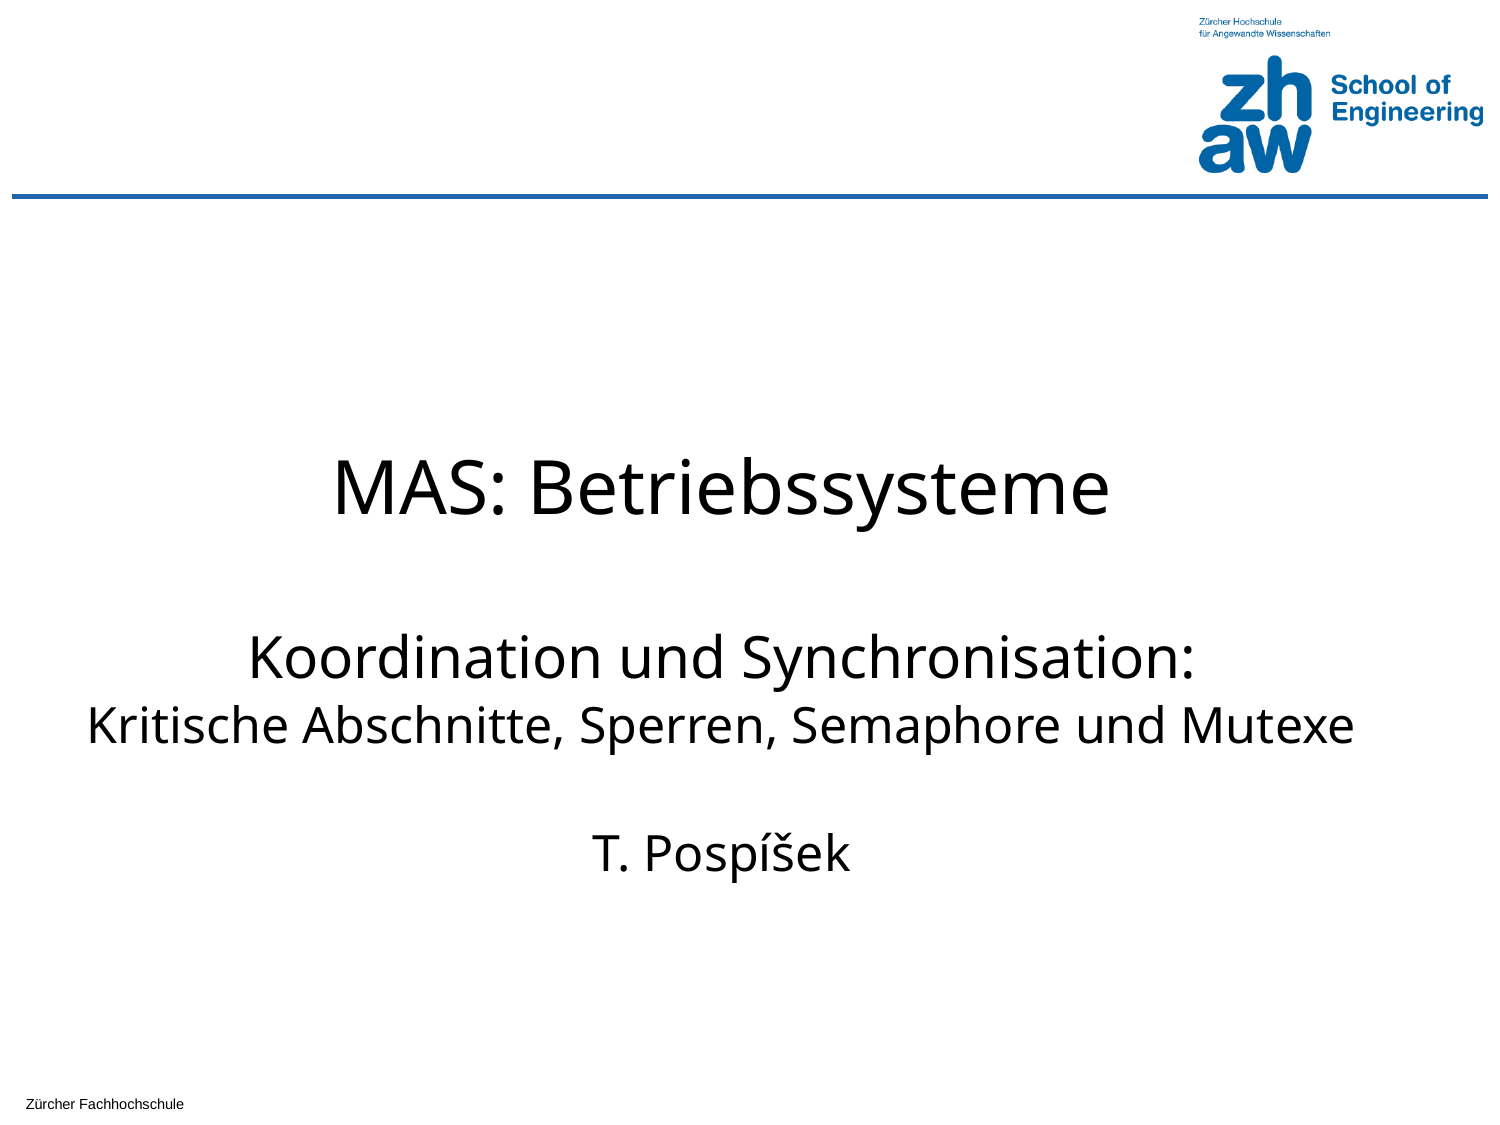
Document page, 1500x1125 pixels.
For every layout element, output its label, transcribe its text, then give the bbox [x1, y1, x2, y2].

picture [1199, 18, 1483, 173]
text_box MAS: Betriebssysteme Koordination und Synchronisation: Kritische Abschnitte, Sperren, Semaphore und Mutexe T. Pospíšek [49, 337, 1394, 763]
